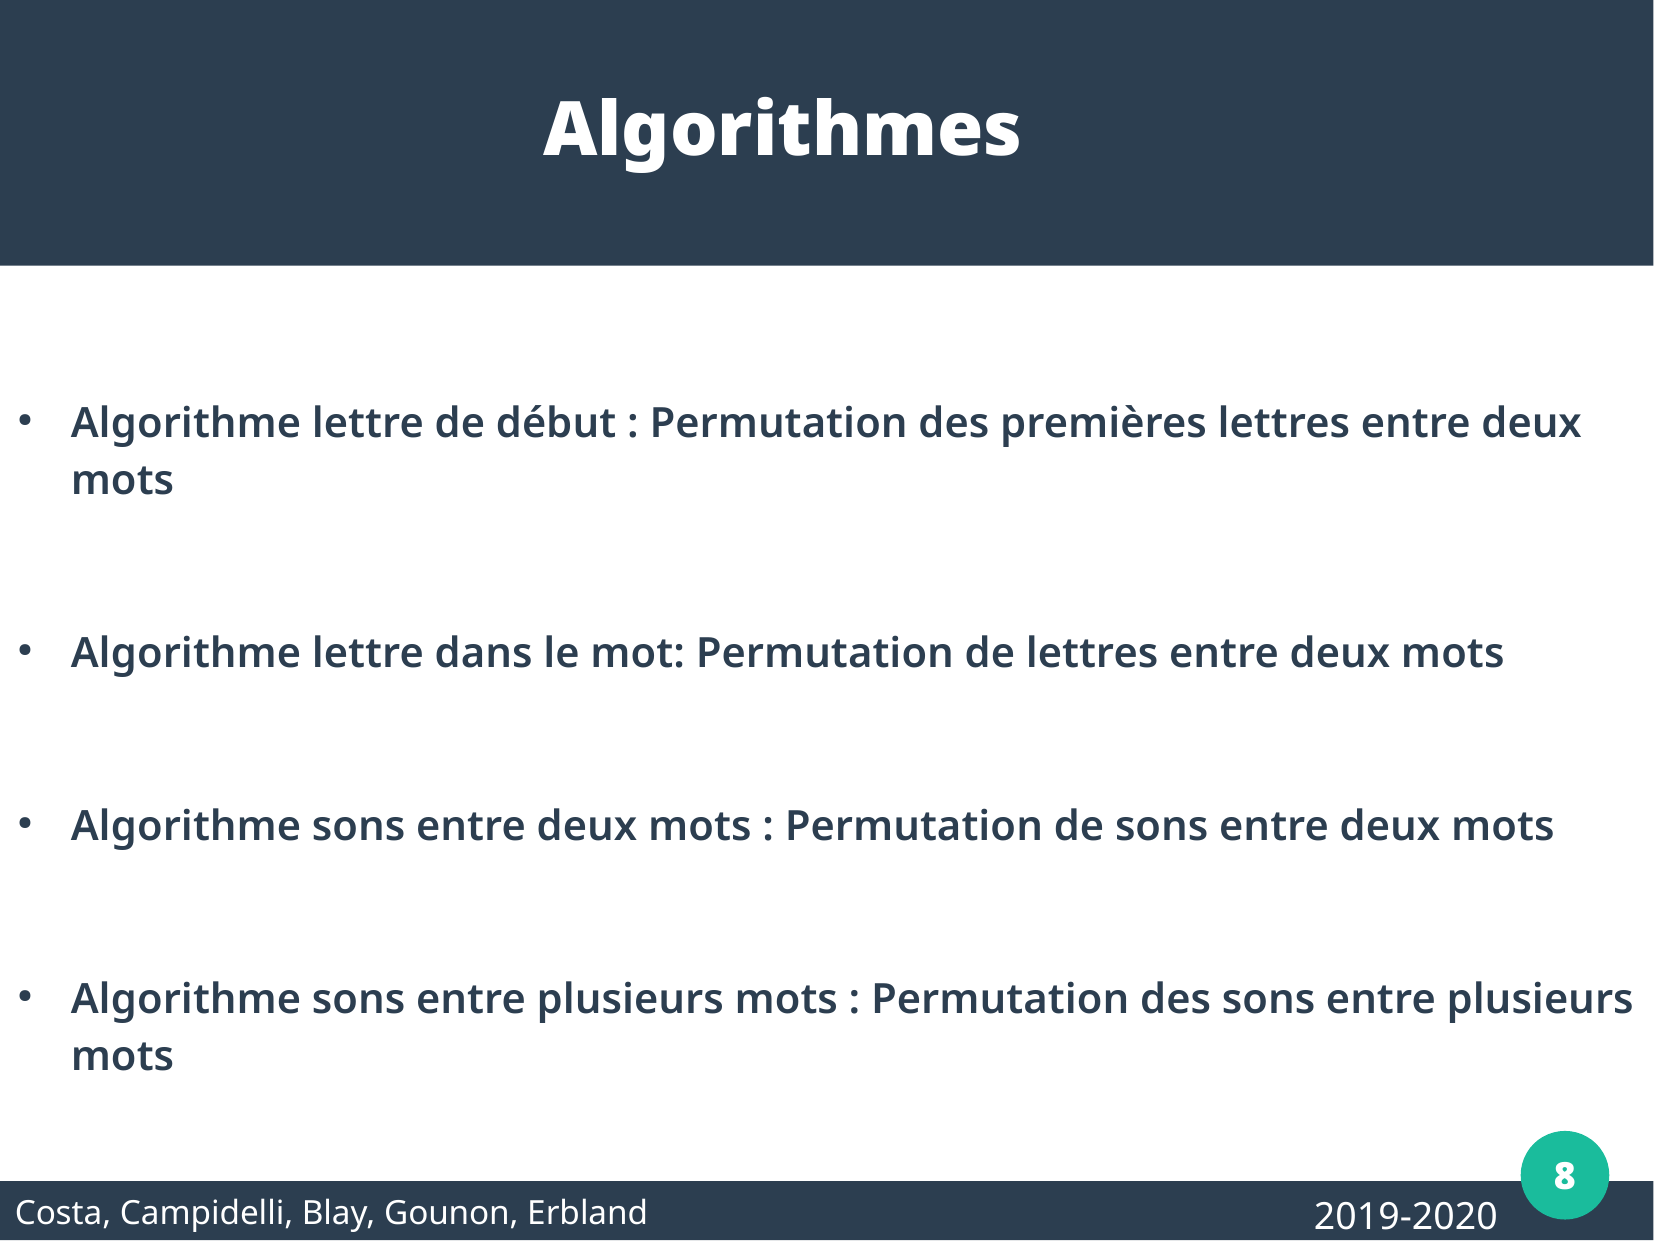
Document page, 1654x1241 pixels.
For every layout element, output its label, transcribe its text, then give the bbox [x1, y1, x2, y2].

text_box 2019-2020 [1299, 1181, 1536, 1241]
text_box Costa, Campidelli, Blay, Gounon, Erbland [0, 1181, 1299, 1241]
text_box Costa, Campidelli, Blay, Gounon, Erbland [1536, 1181, 1654, 1241]
list Algorithme lettre de début : Permutation des premières lettres entre deux mots Algorithme lettre dans le mot: Permutation de lettres entre deux mots Algorithme sons entre deux mots : Permutation de sons entre deux mots Algorithme sons entre plusieurs mots : Permutation des sons entre plusieurs mots [0, 295, 1654, 1181]
title Algorithmes [543, 47, 1182, 205]
